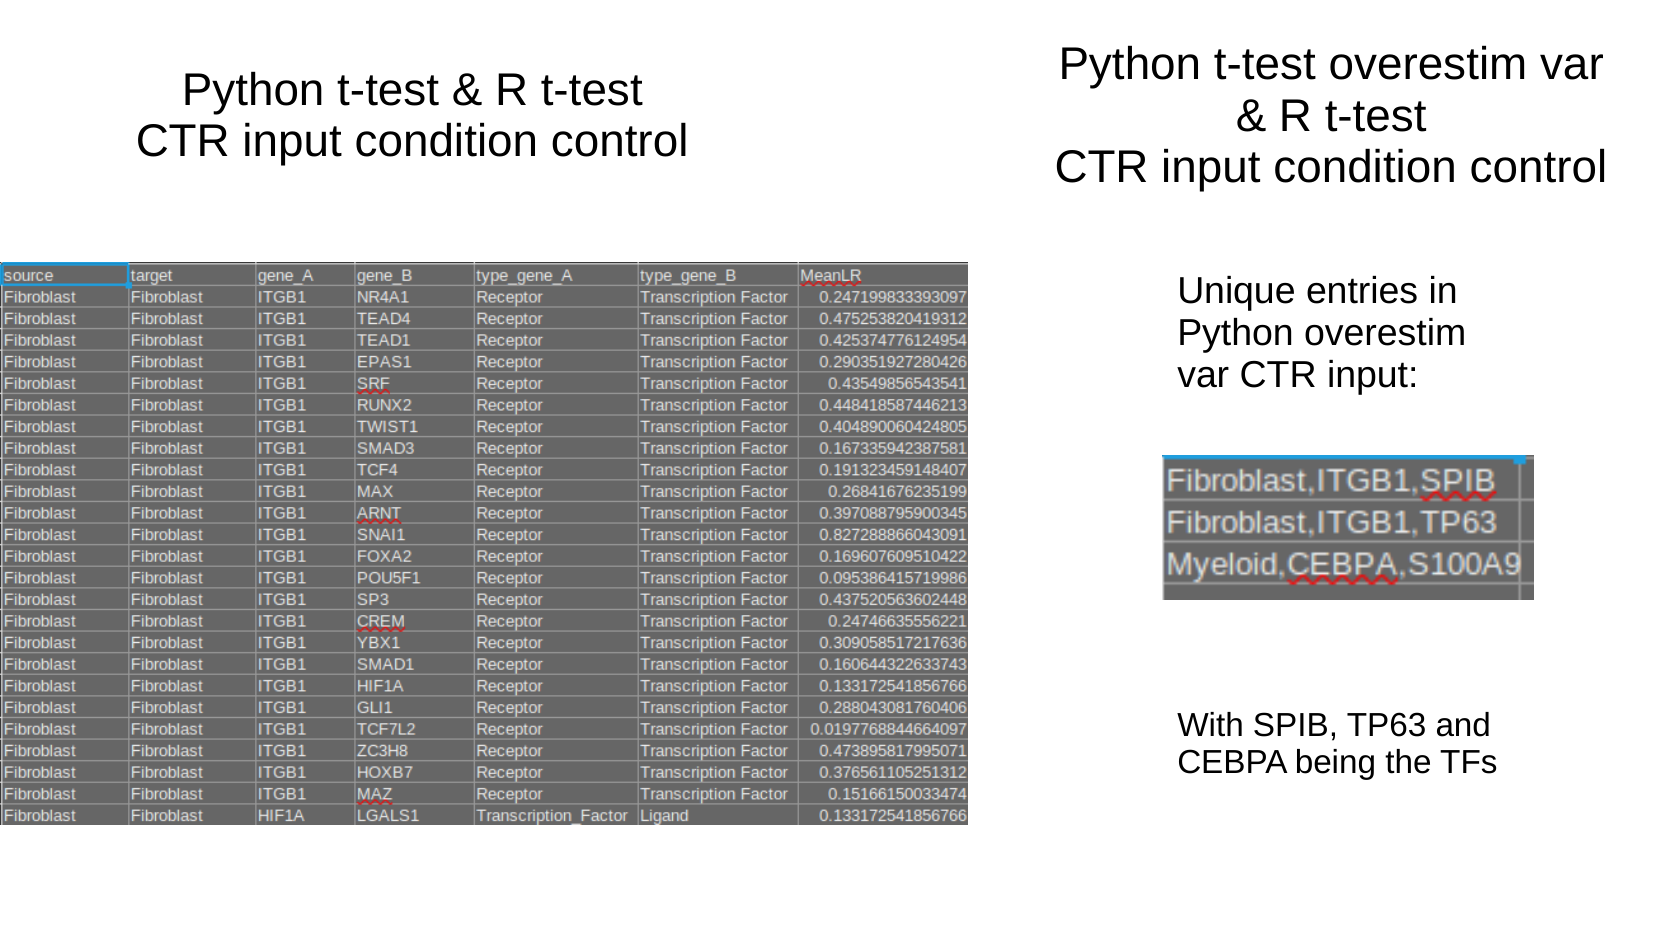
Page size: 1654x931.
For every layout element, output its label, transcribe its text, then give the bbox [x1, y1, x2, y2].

picture [1162, 455, 1534, 601]
picture [0, 262, 968, 825]
text_box With SPIB, TP63 and CEBPA being the TFs [1162, 698, 1538, 788]
title Python t-test overestim var & R t-test CTR input condition control [1050, 37, 1613, 193]
text_box Unique entries in Python overestim var CTR input: [1162, 262, 1538, 404]
title Python t-test & R t-test CTR input condition control [37, 37, 788, 193]
